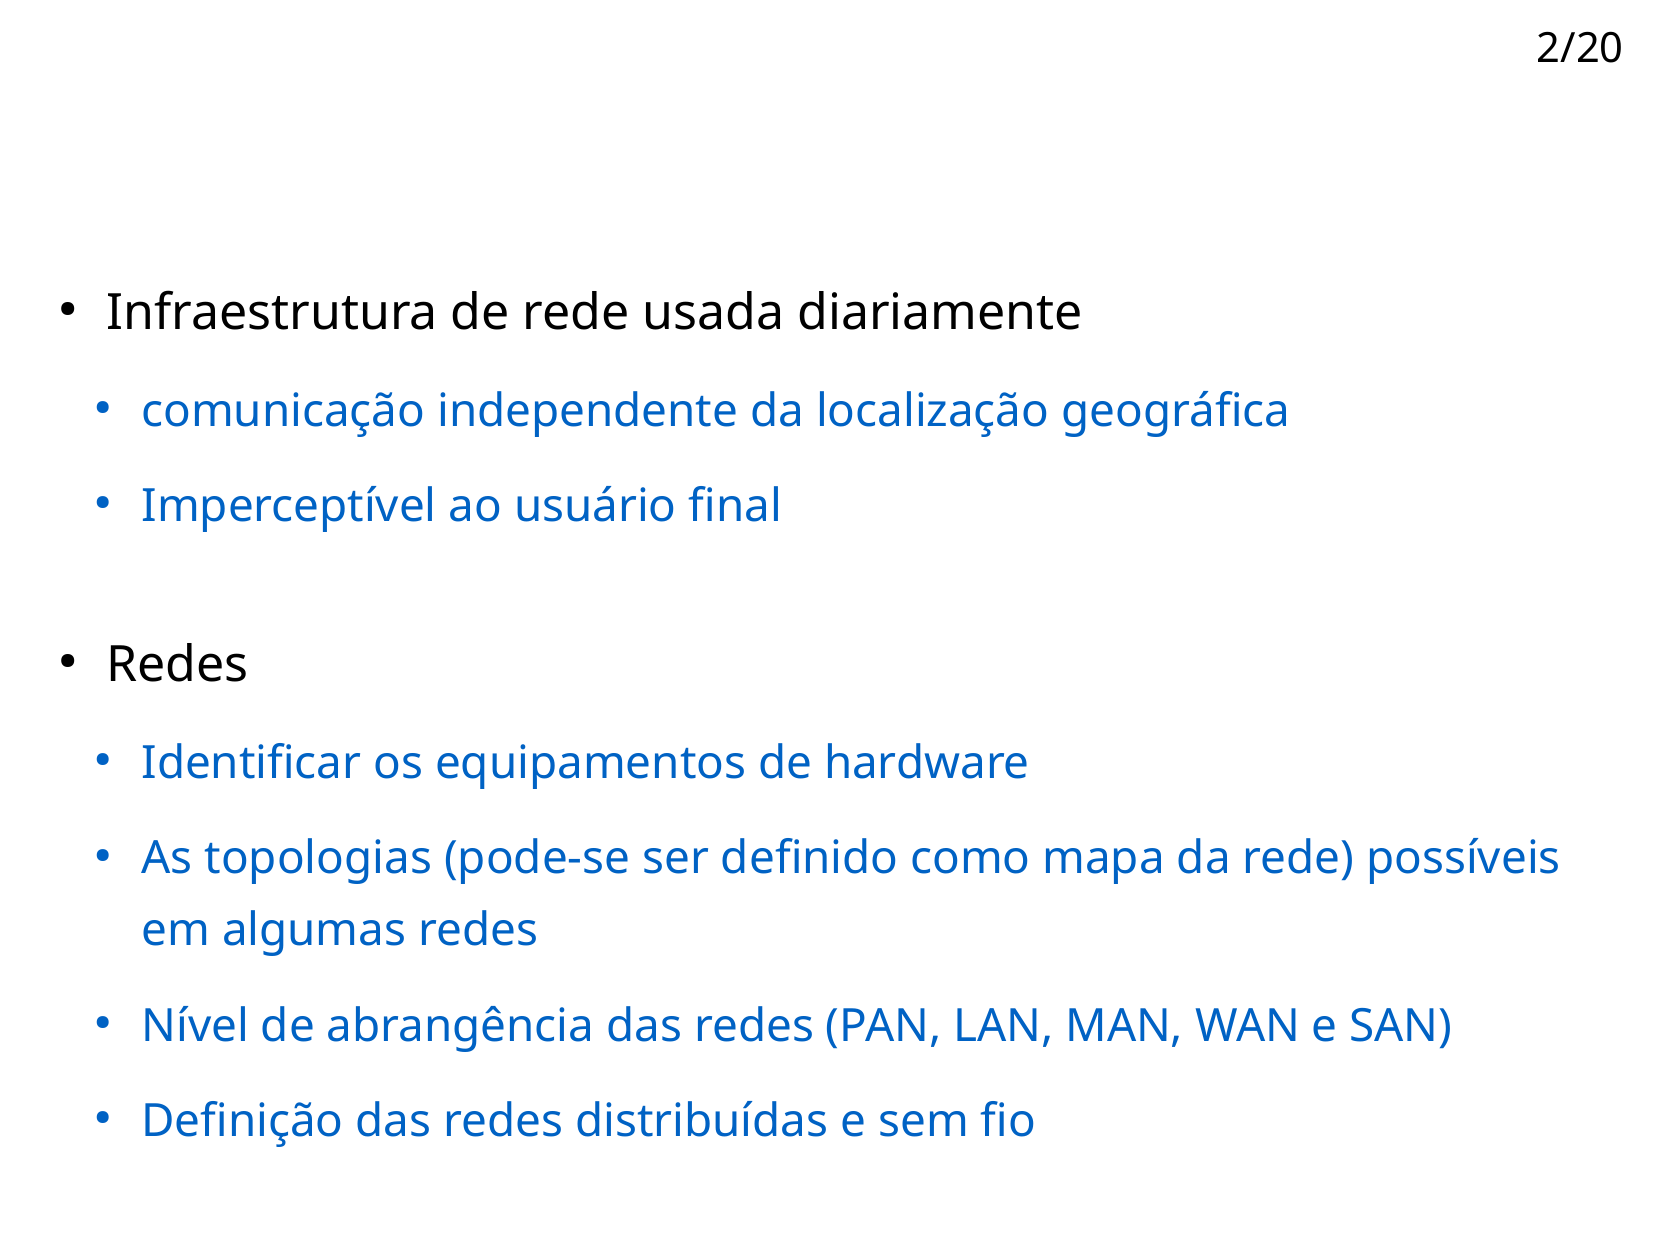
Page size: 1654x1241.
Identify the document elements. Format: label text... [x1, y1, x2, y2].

list Infraestrutura de rede usada diariamente comunicação independente da localização geográfica Imperceptível ao usuário final Redes Identificar os equipamentos de hardware As topologias (pode-se ser definido como mapa da rede) possíveis em algumas redes Nível de abrangência das redes (PAN, LAN, MAN, WAN e SAN) Definição das redes distribuídas e sem fio [59, 265, 1625, 1211]
